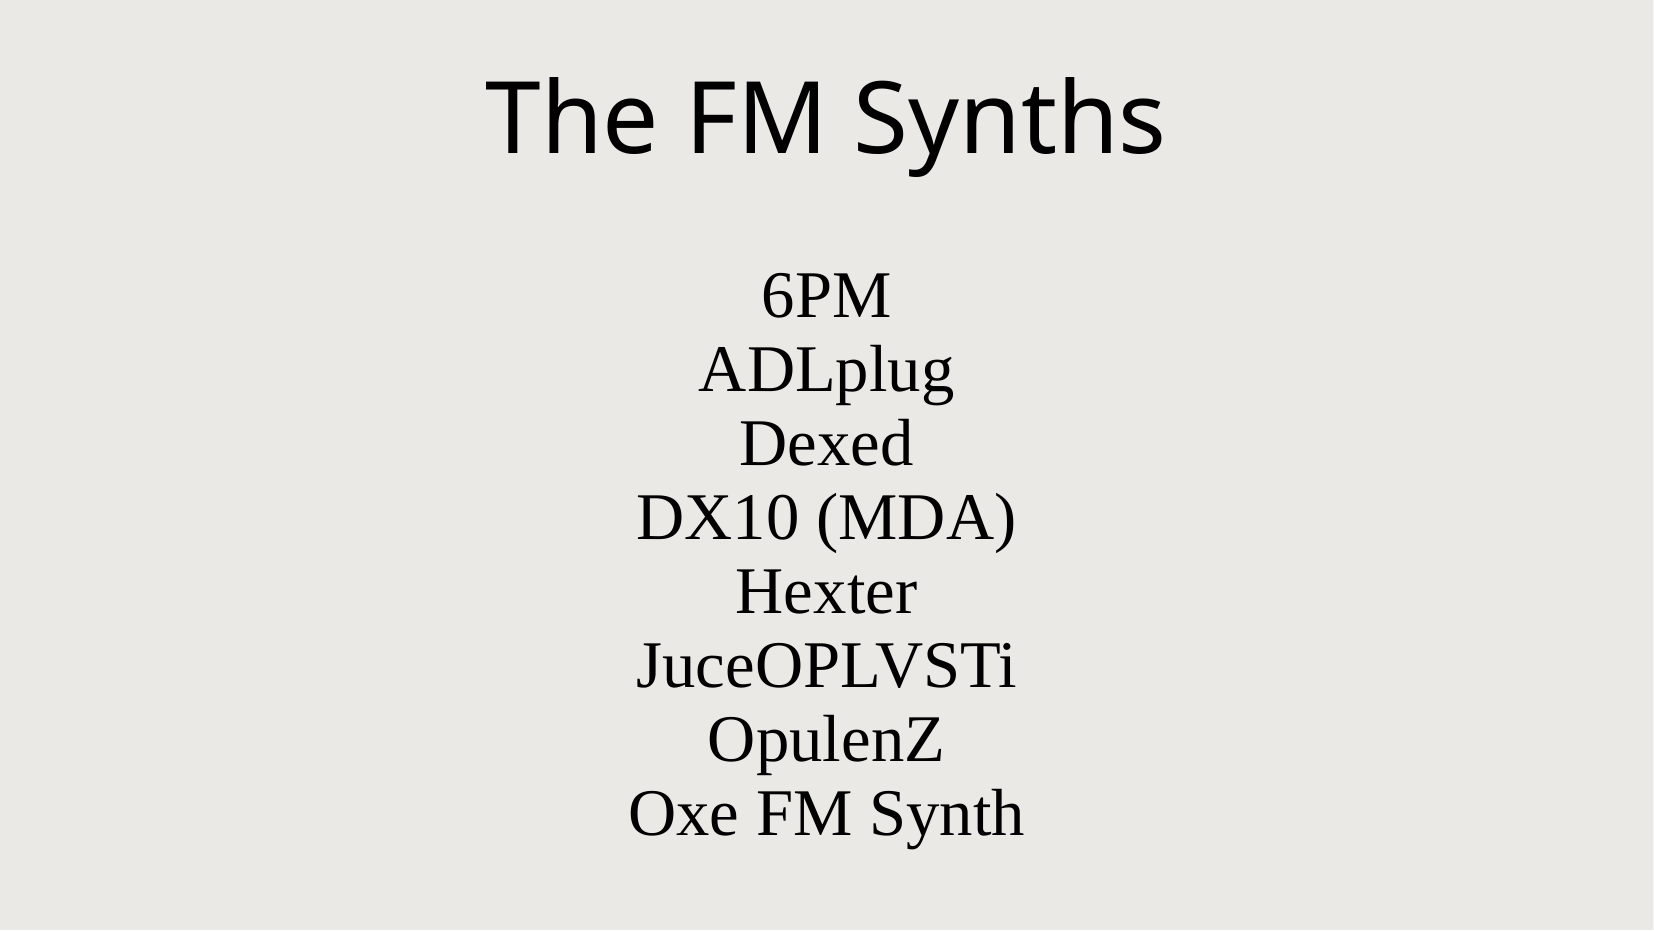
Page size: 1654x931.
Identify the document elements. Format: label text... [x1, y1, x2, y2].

subtitle 6PM ADLplug Dexed DX10 (MDA) Hexter JuceOPLVSTi OpulenZ Oxe FM Synth [82, 257, 1571, 851]
title The FM Synths [82, 37, 1571, 193]
